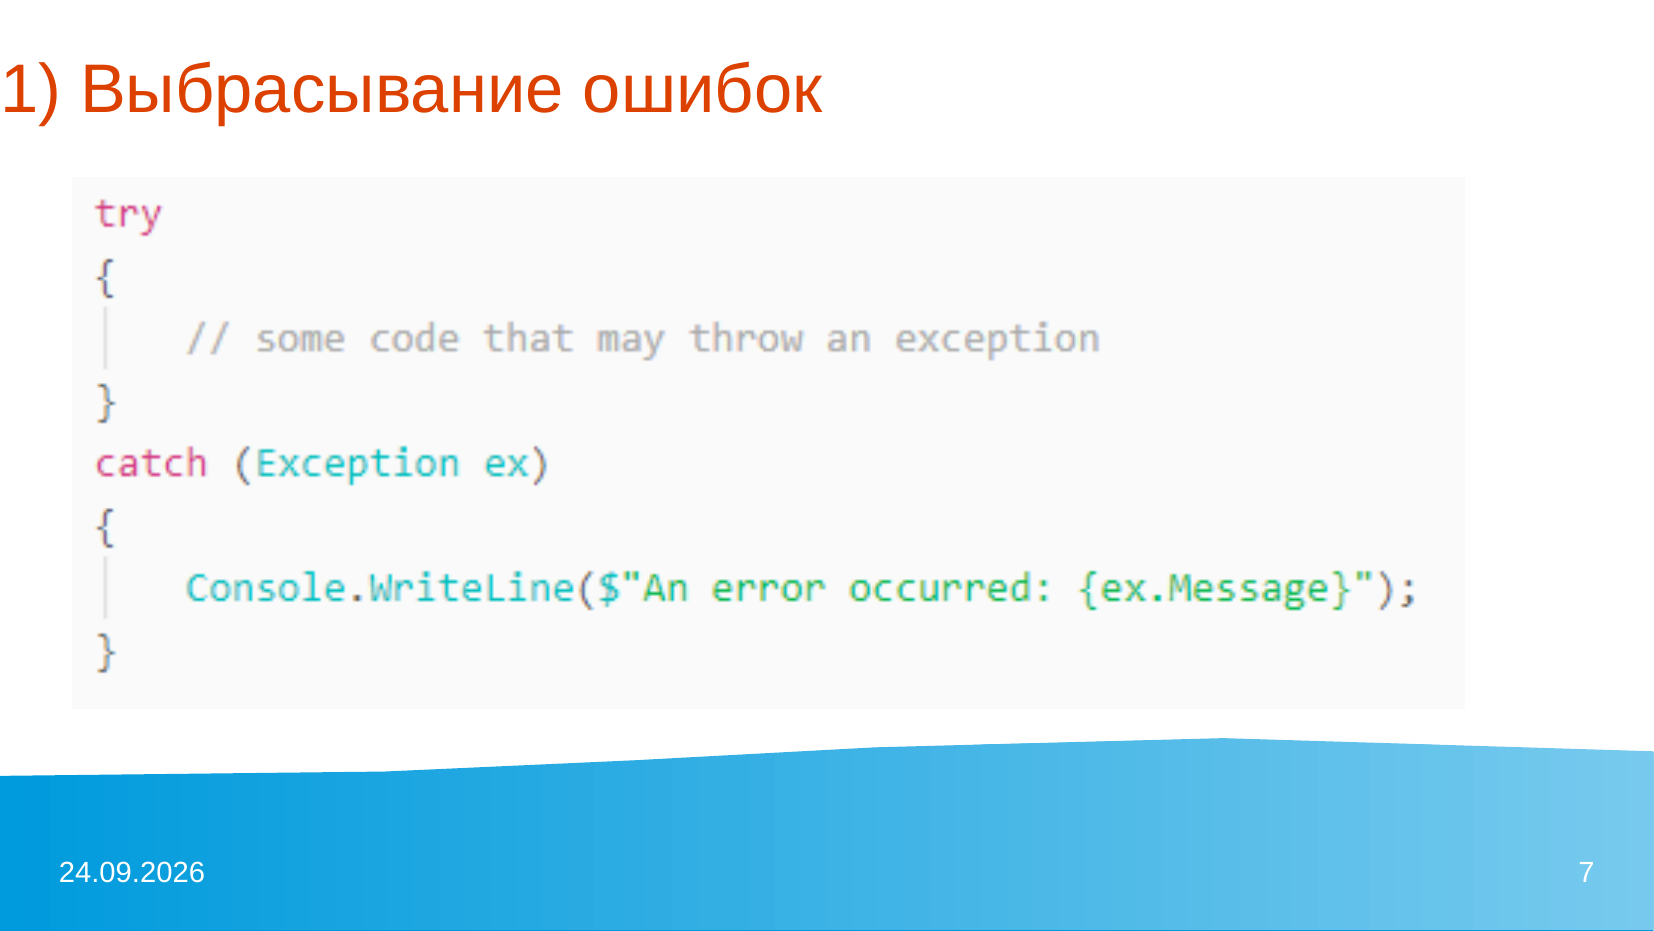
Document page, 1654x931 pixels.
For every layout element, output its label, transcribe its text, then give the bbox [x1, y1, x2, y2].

picture [72, 177, 1465, 709]
title 1) Выбрасывание ошибок [0, 0, 1477, 178]
